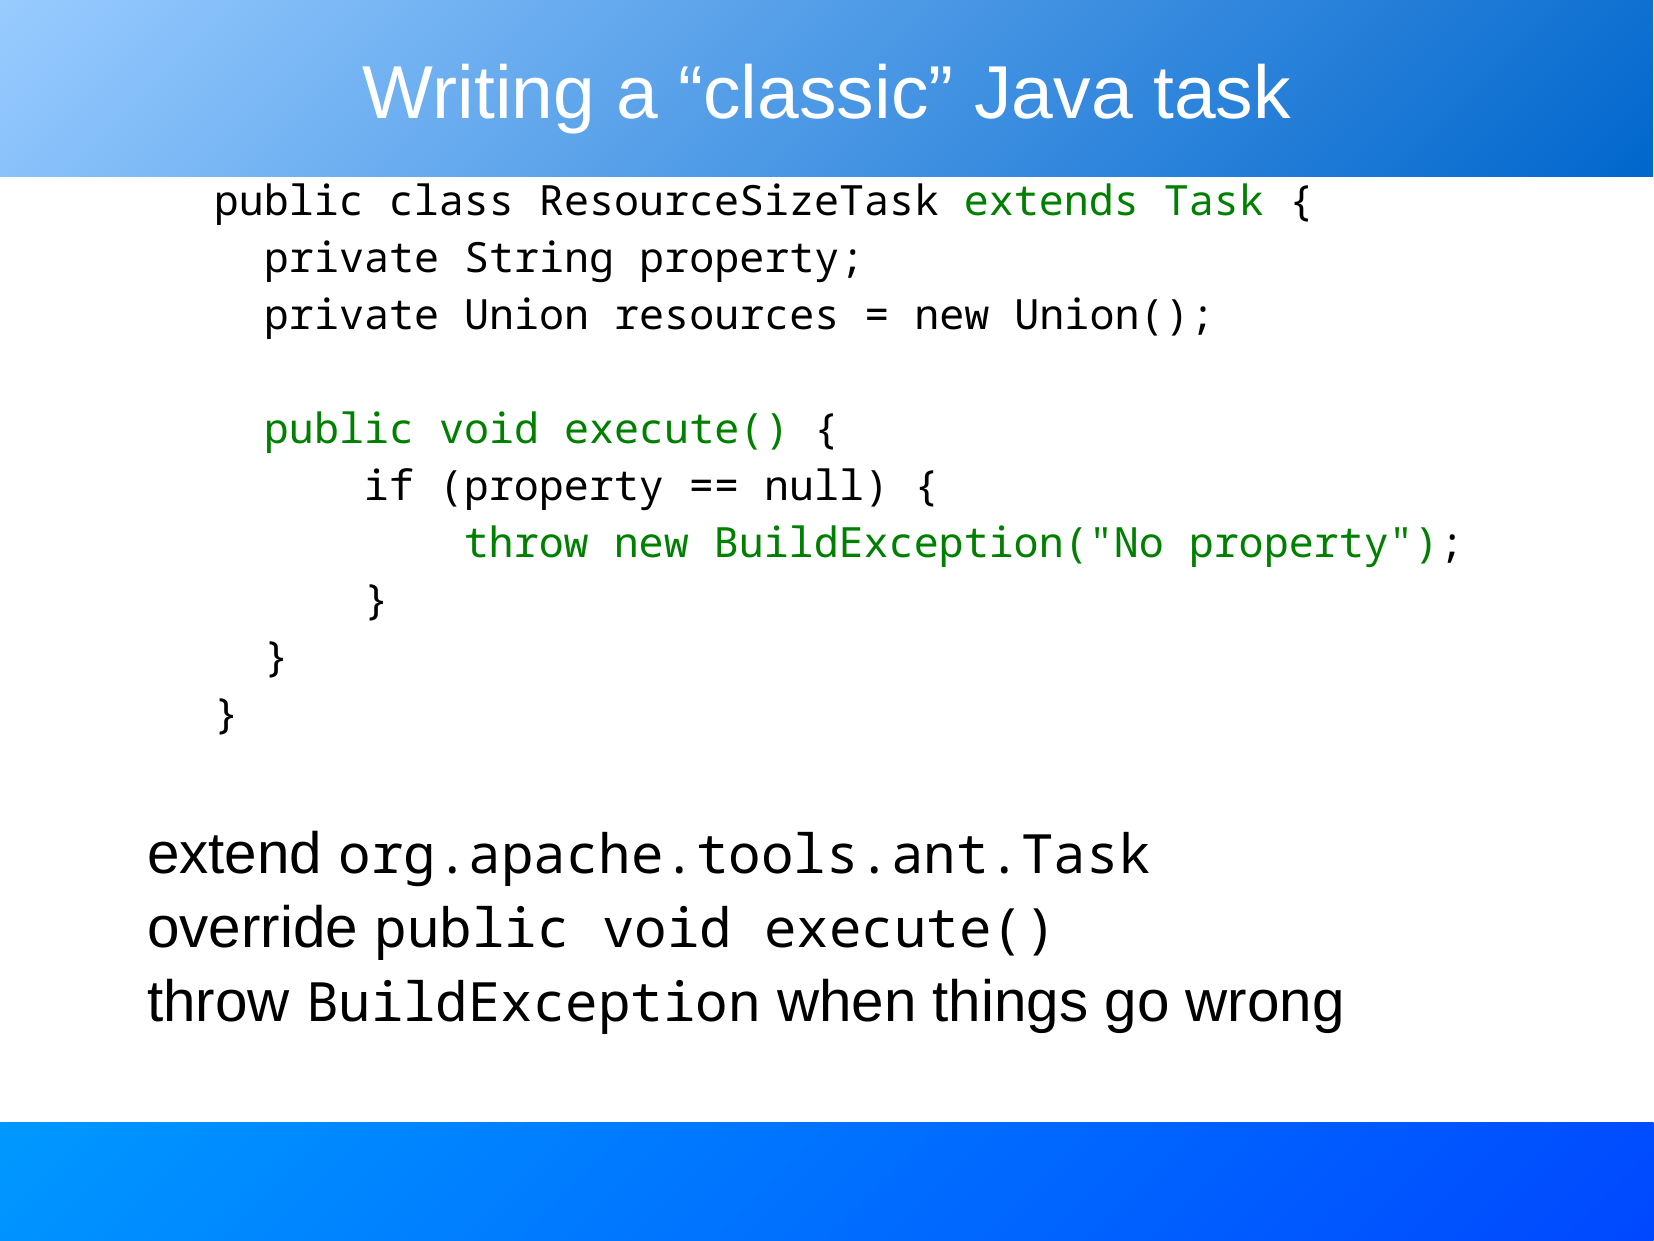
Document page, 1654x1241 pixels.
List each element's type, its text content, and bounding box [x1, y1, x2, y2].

title Writing a “classic” Java task [82, 22, 1571, 163]
text_box public class ResourceSizeTask extends Task { private String property; private Union resources = new Union(); public void execute() { if (property == null) { throw new BuildException("No property"); } } } [199, 247, 1492, 722]
list extend org.apache.tools.ant.Task override public void execute() throw BuildException when things go wrong [122, 815, 1507, 1010]
